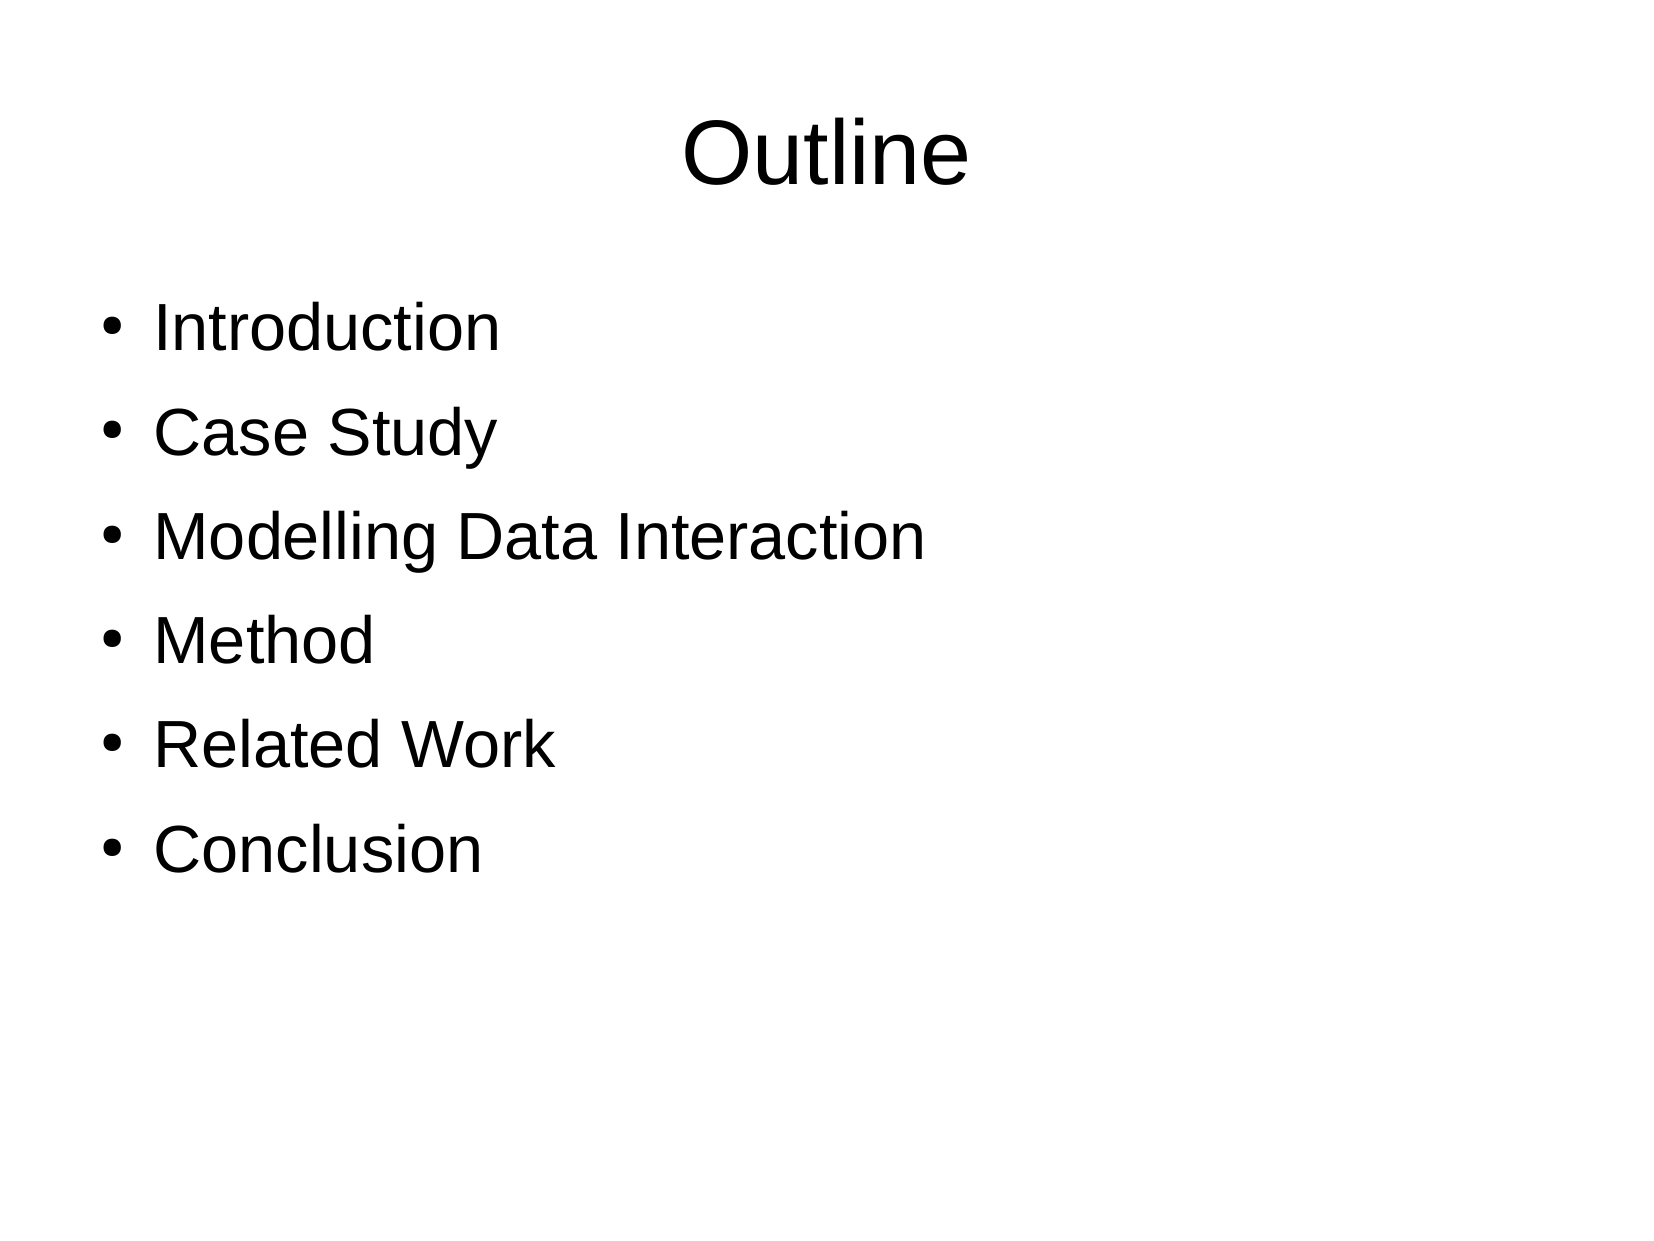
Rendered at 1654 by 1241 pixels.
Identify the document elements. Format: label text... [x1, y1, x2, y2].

title Outline [82, 49, 1571, 257]
list Introduction Case Study Modelling Data Interaction Method Related Work Conclusion [82, 290, 1571, 1010]
